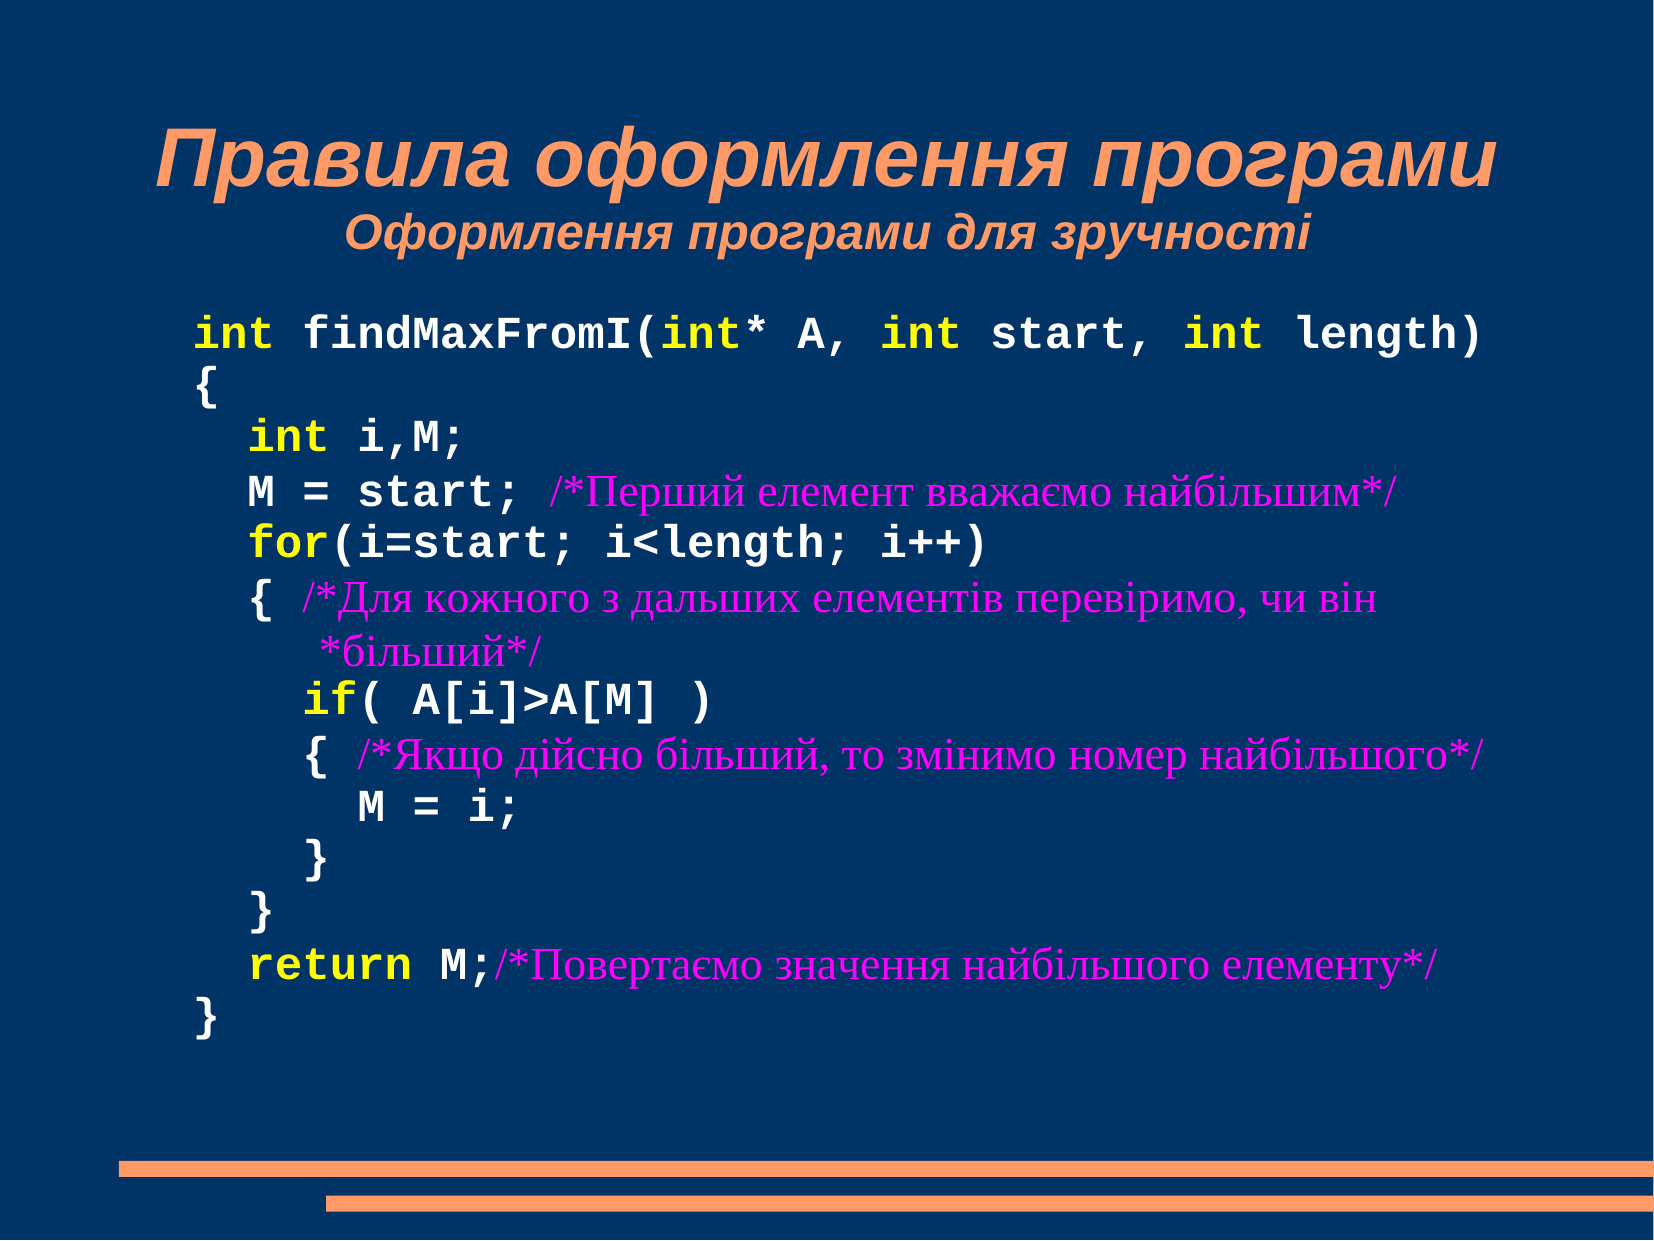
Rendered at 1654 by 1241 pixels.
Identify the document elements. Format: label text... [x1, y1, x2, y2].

title Правила оформлення програми Оформлення програми для зручності [121, 46, 1534, 325]
list int findMaxFromI(int* A, int start, int length) { int i,M; M = start; /*Перший елемент вважаємо найбільшим*/ for(i=start; i<length; i++) { /*Для кожного з дальших елементів перевіримо, чи він *більший*/ if( A[i]>A[M] ) { /*Якщо дійсно більший, то змінимо номер найбільшого*/ M = i; } } return M;/*Повертаємо значення найбільшого елементу*/ } [121, 310, 1561, 1121]
